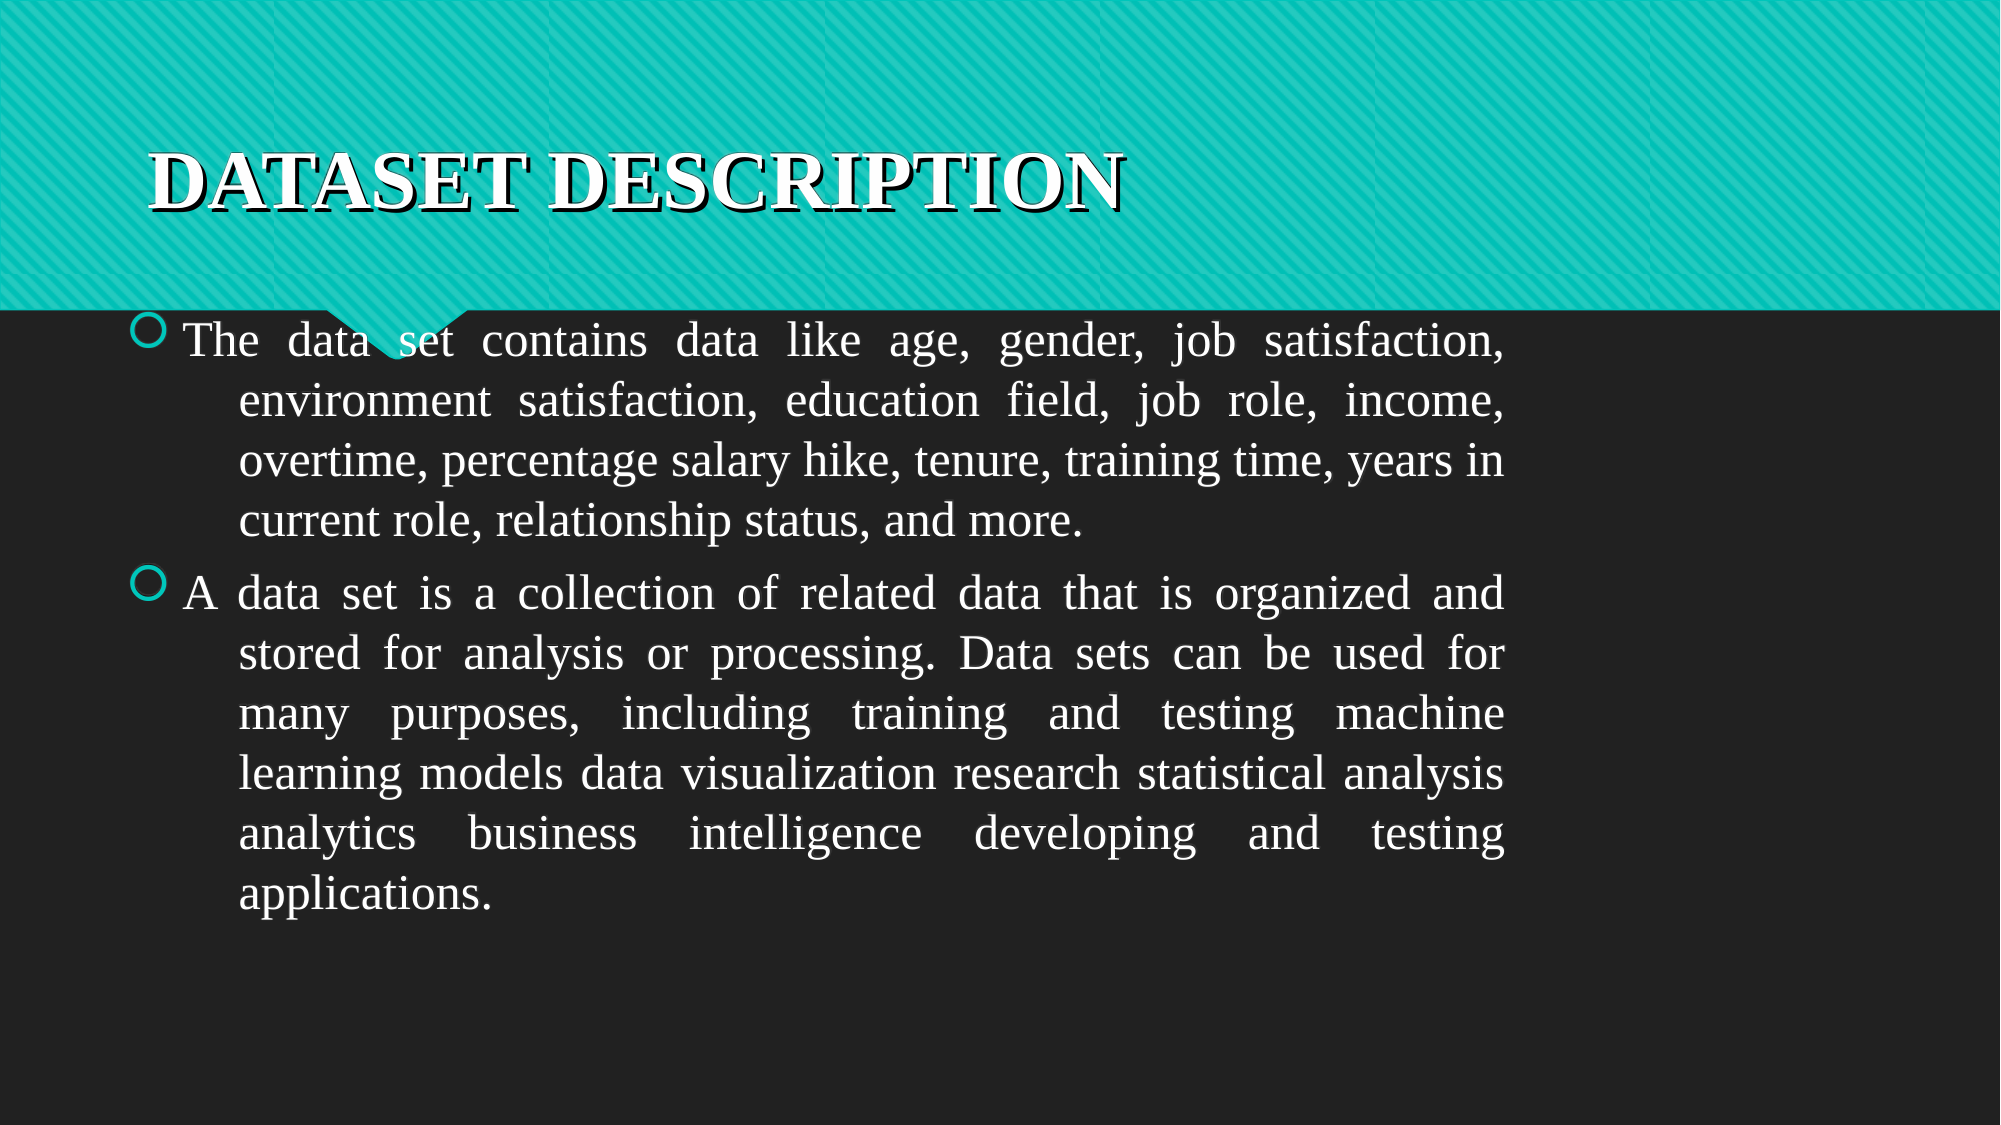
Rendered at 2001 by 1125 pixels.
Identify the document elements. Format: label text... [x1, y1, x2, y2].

list The data set contains data like age, gender, job satisfaction, environment satisfaction, education field, job role, income, overtime, percentage salary hike, tenure, training time, years in current role, relationship status, and more. A data set is a collection of related data that is organized and stored for analysis or processing. Data sets can be used for many purposes, including training and testing machine learning models data visualization research statistical analysis analytics business intelligence developing and testing applications. [111, 234, 1522, 992]
title DATASET DESCRIPTION [132, 73, 1868, 233]
